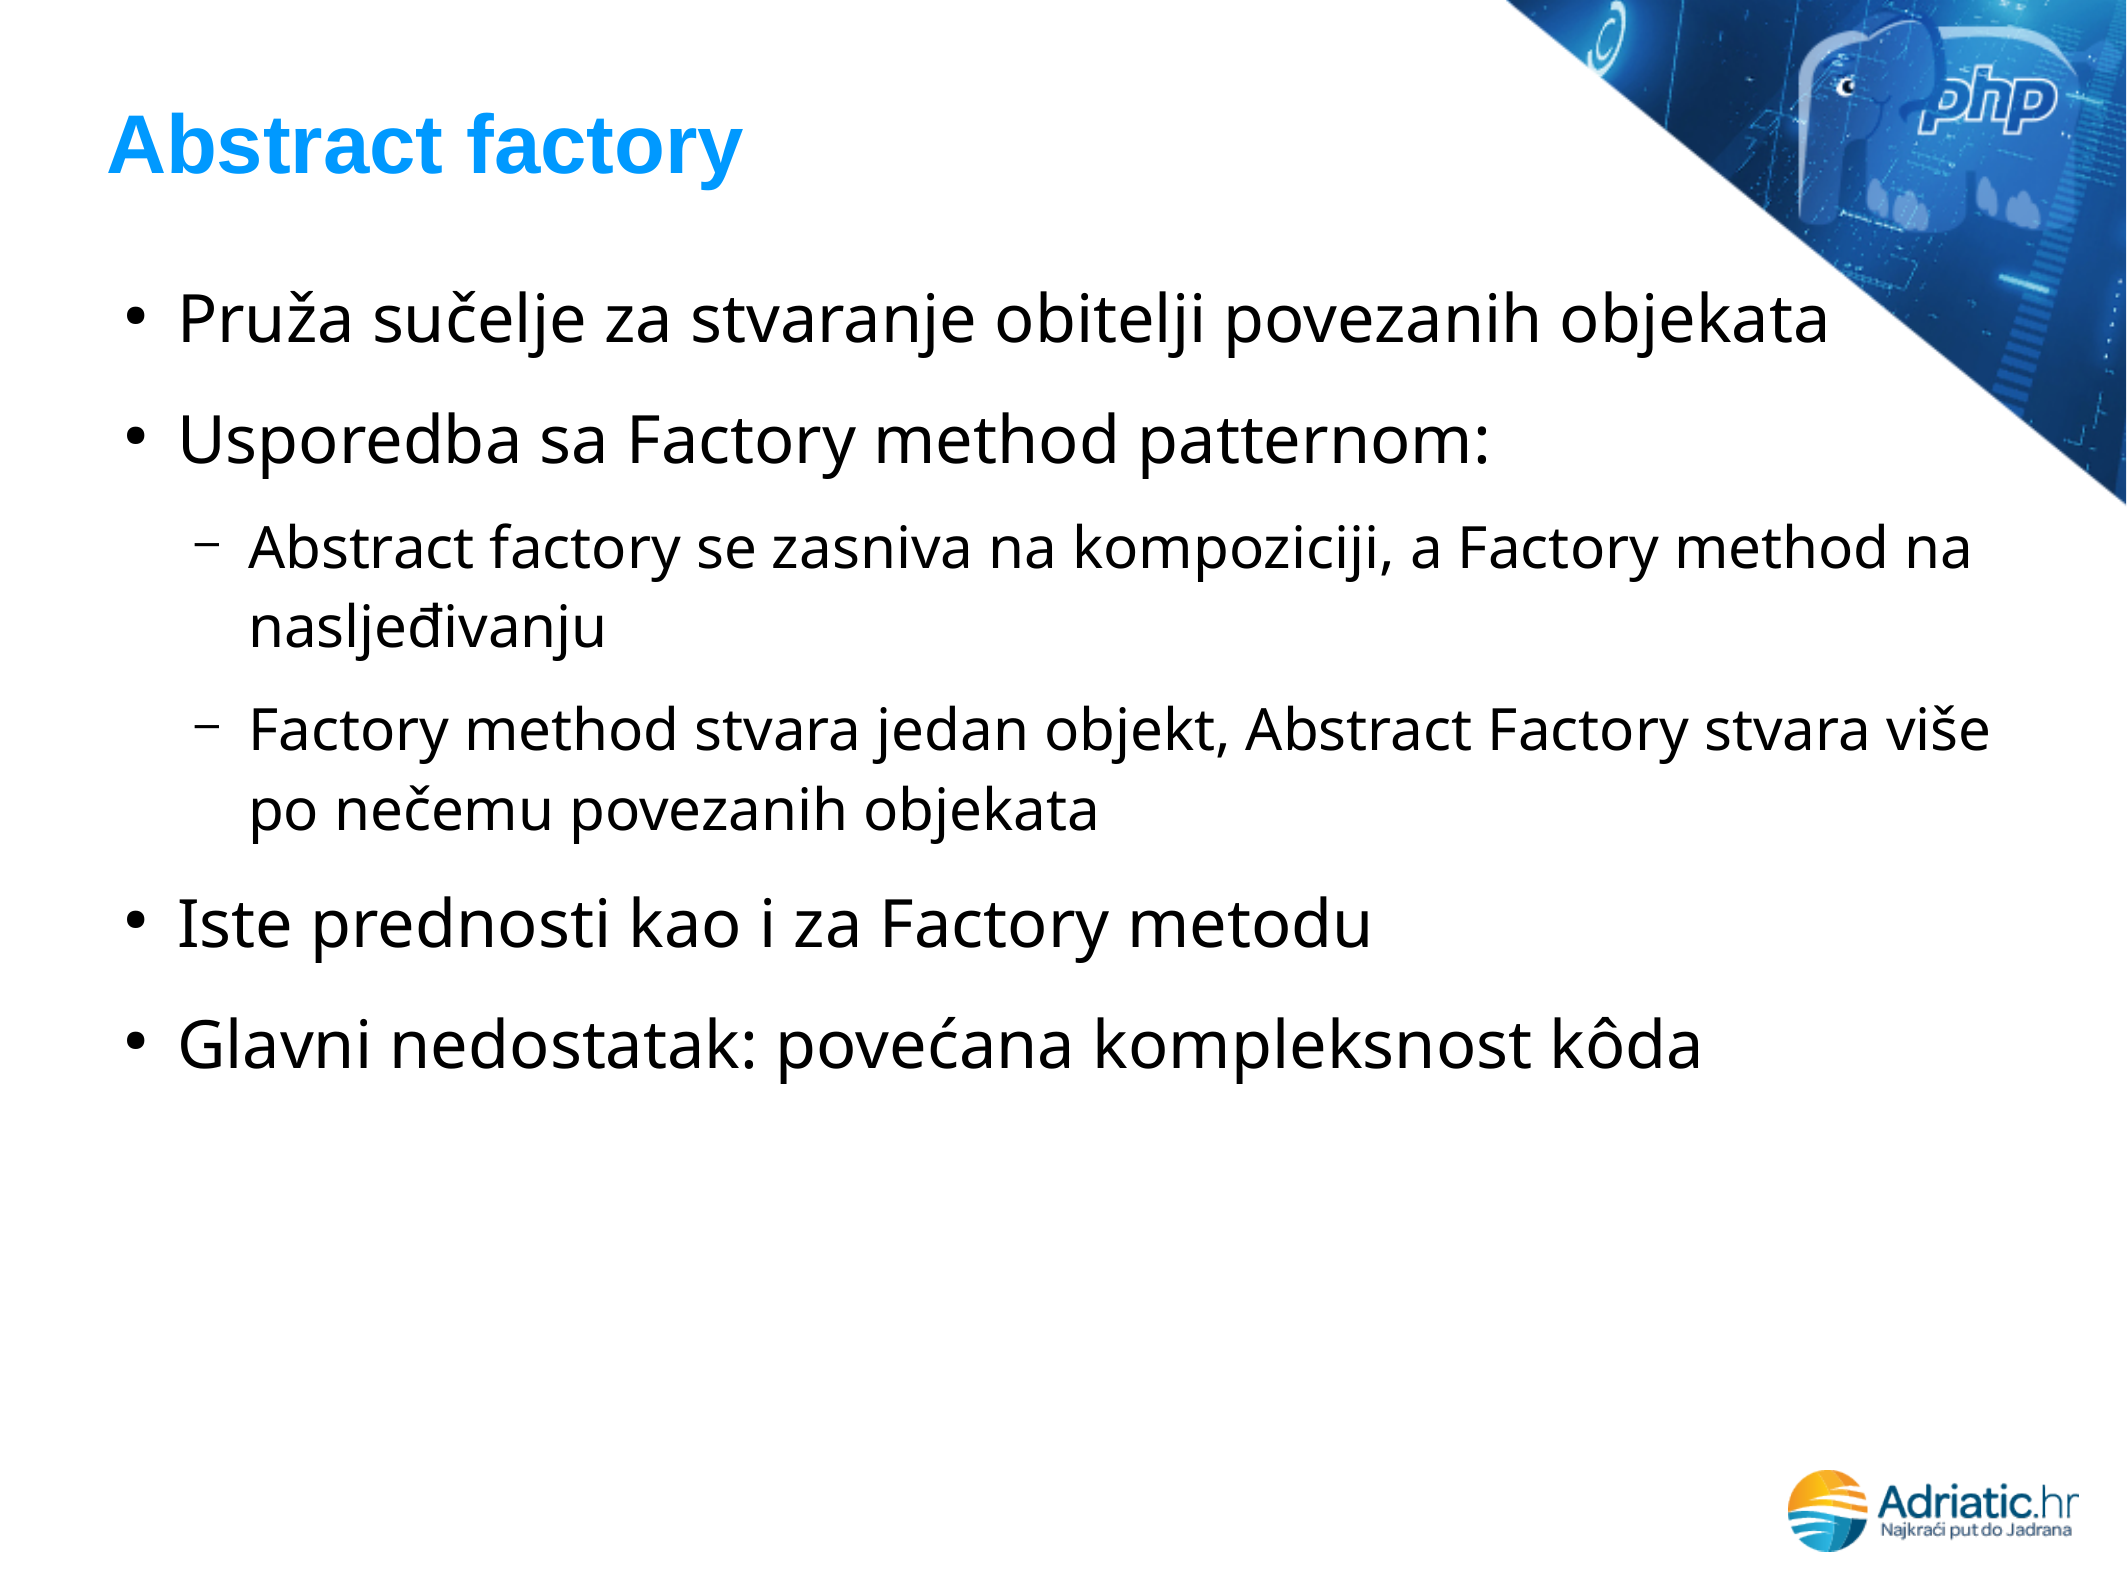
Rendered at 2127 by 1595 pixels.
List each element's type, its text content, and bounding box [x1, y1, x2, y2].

list Pruža sučelje za stvaranje obitelji povezanih objekata Usporedba sa Factory method patternom: Abstract factory se zasniva na kompoziciji, a Factory method na nasljeđivanju Factory method stvara jedan objekt, Abstract Factory stvara više po nečemu povezanih objekata Iste prednosti kao i za Factory metodu Glavni nedostatak: povećana kompleksnost kôda [106, 271, 2020, 1453]
picture [1788, 1470, 2079, 1552]
picture [1505, 0, 2127, 625]
title Abstract factory [106, 70, 1630, 219]
